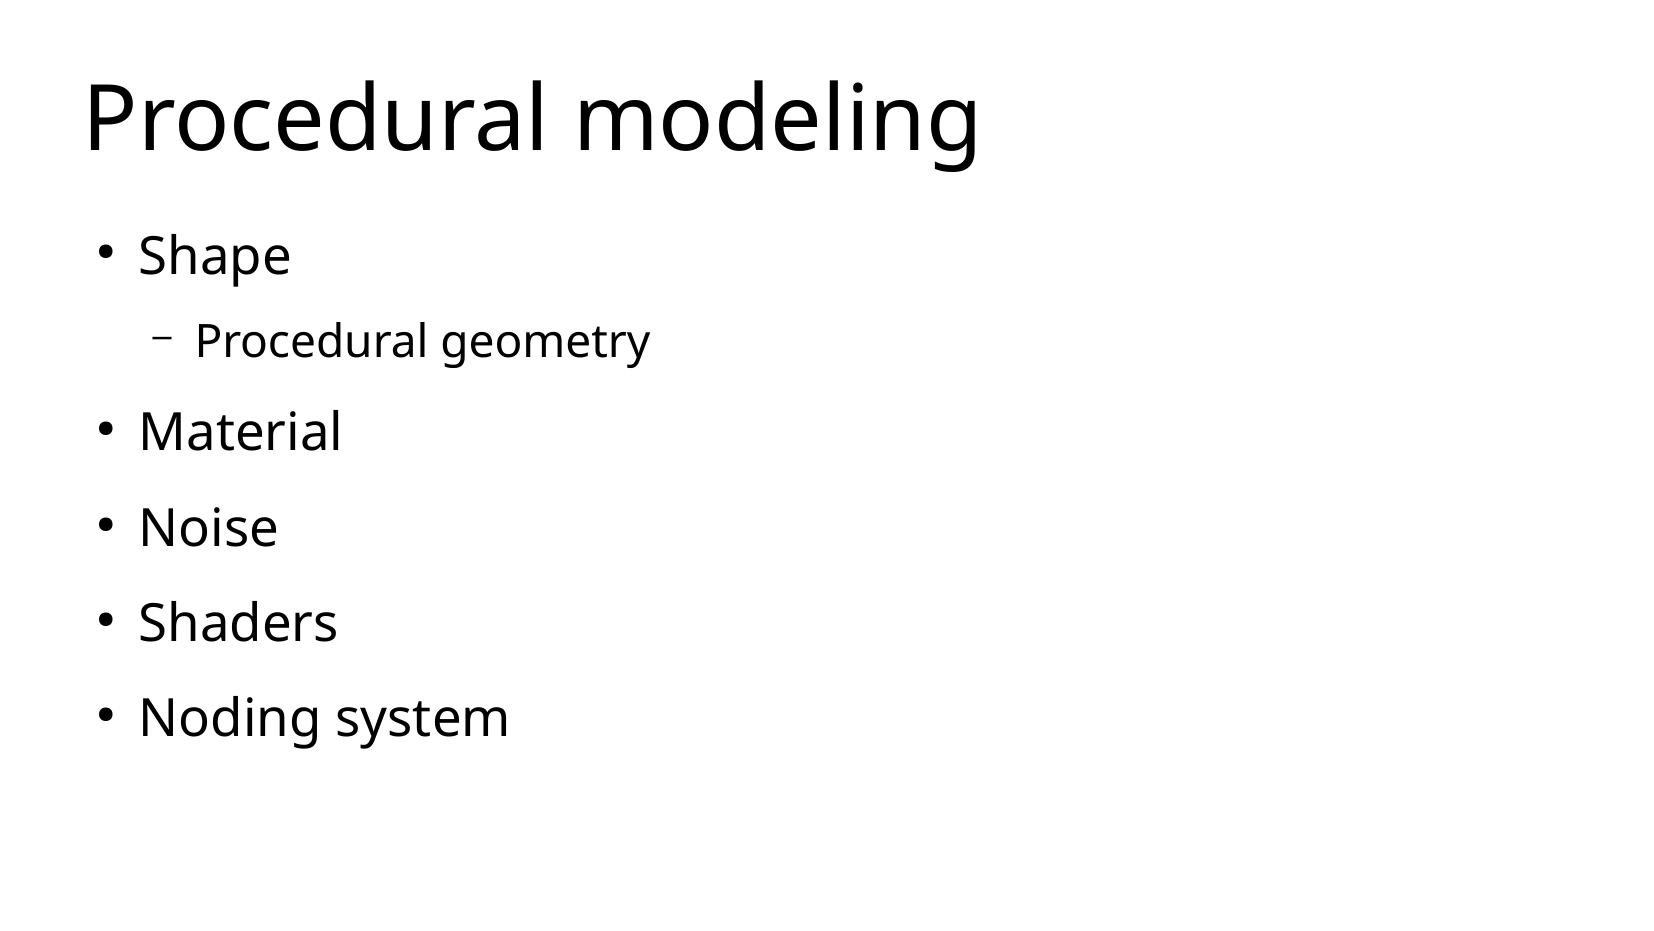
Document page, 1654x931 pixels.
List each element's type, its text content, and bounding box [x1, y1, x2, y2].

list Shape Procedural geometry Material Noise Shaders Noding system [82, 217, 1571, 758]
title Procedural modeling [82, 37, 1571, 193]
